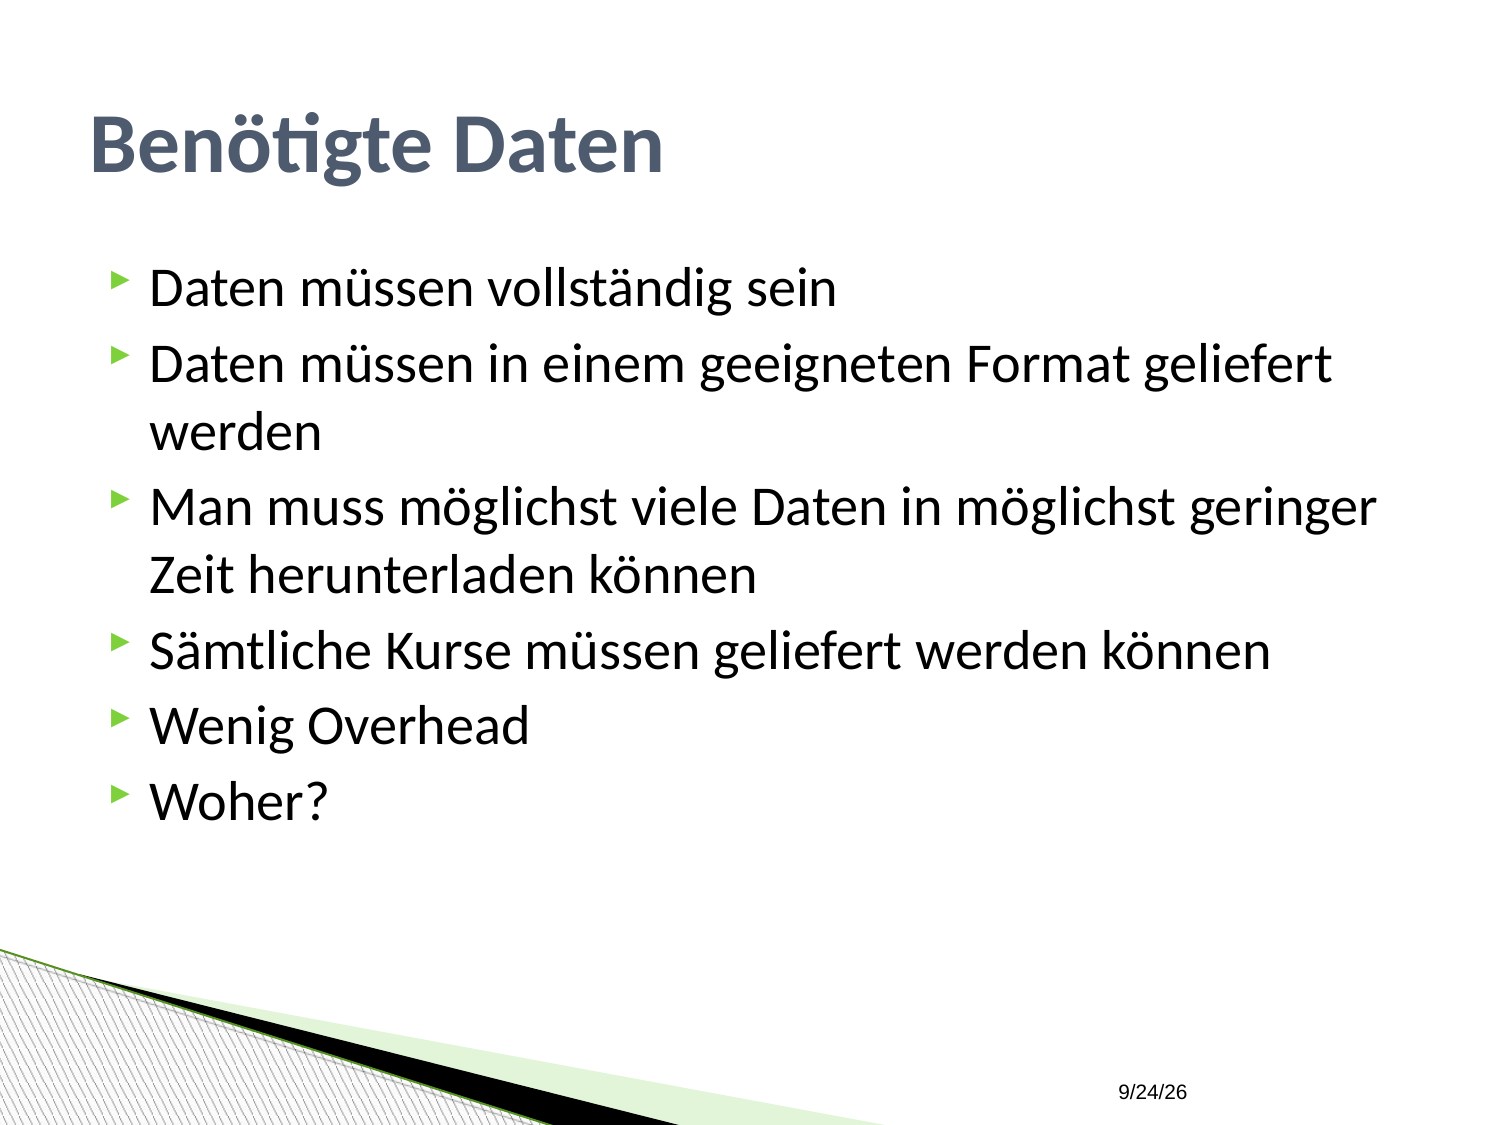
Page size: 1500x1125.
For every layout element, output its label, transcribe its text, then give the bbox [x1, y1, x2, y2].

picture [0, 952, 543, 1125]
list Daten müssen vollständig sein Daten müssen in einem geeigneten Format geliefert werden Man muss möglichst viele Daten in möglichst geringer Zeit herunterladen können Sämtliche Kurse müssen geliefert werden können Wenig Overhead Woher? [75, 243, 1425, 986]
title Benötigte Daten [75, 45, 1425, 233]
slide_number 6/10/15 [1103, 1051, 1419, 1112]
